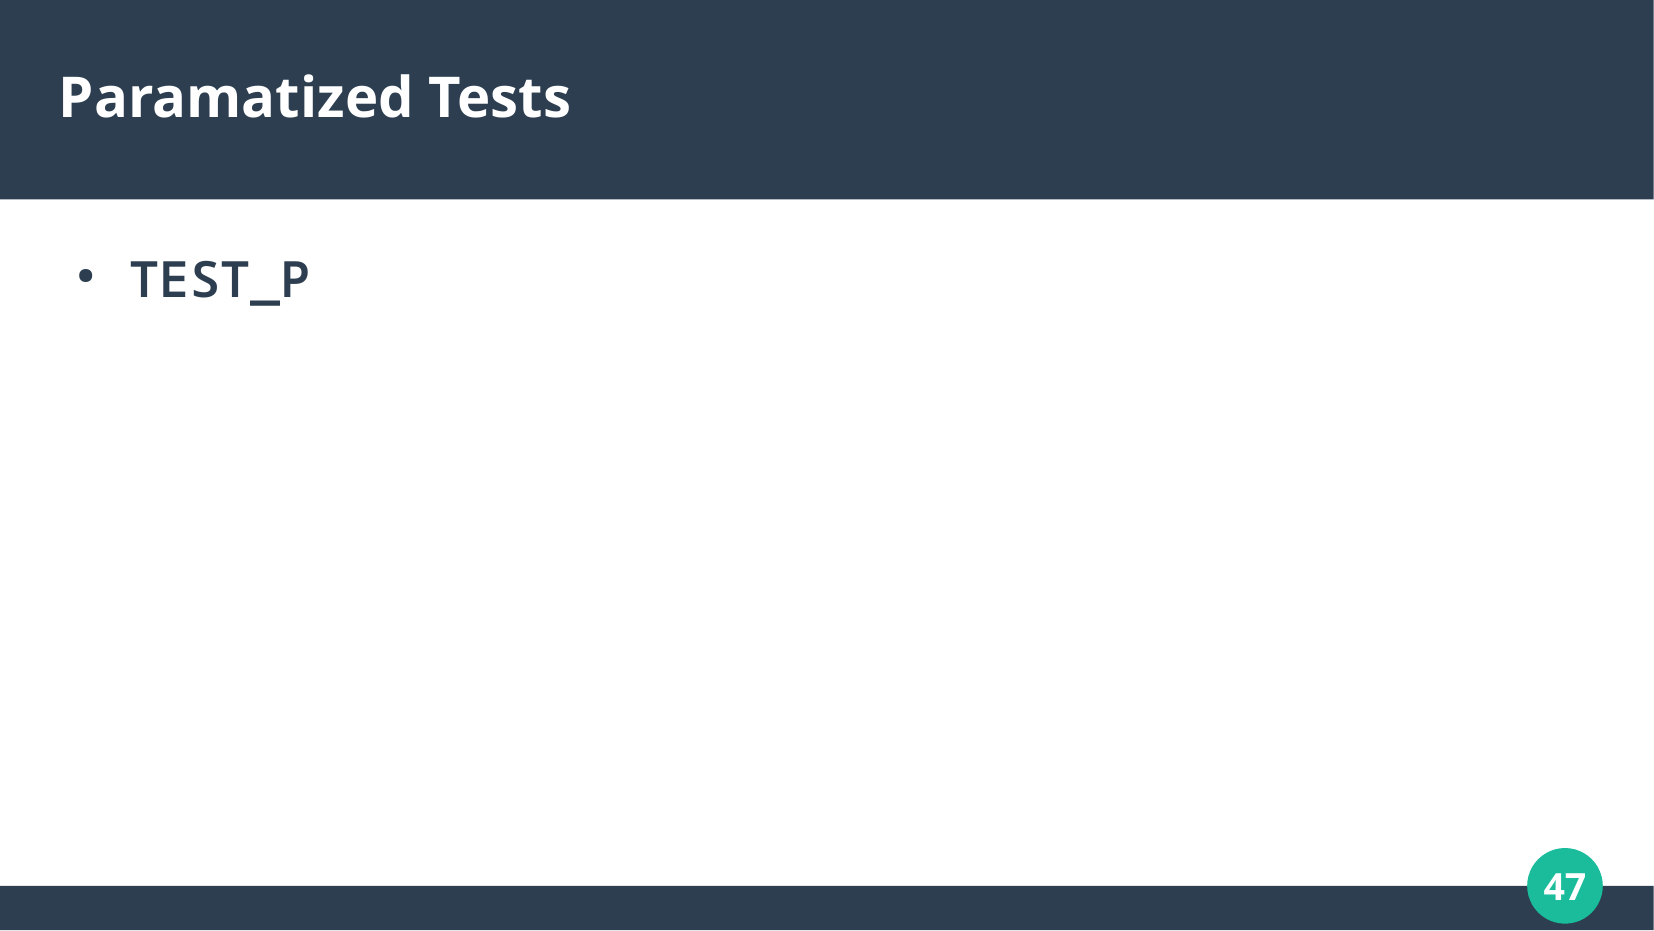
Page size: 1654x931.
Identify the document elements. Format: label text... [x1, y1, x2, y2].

title Paramatized Tests [59, 37, 1595, 155]
list TEST_P [59, 243, 809, 864]
